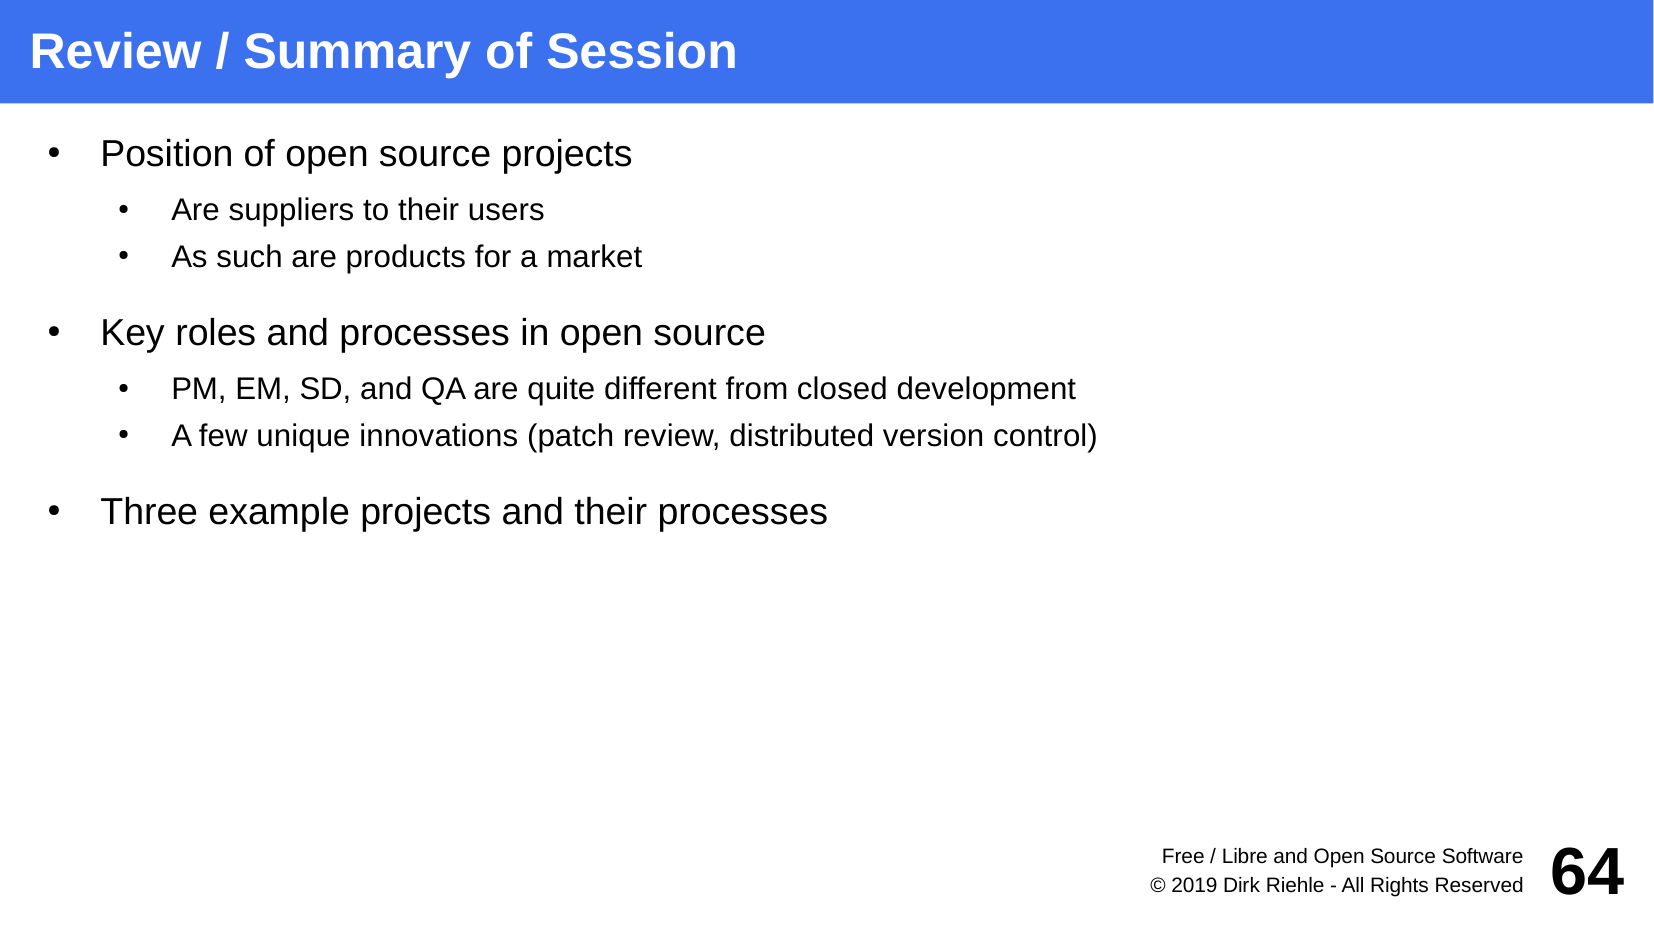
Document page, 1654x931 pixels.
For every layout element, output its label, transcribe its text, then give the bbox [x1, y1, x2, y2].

title Review / Summary of Session [0, 0, 1654, 104]
list Position of open source projects Are suppliers to their users As such are products for a market Key roles and processes in open source PM, EM, SD, and QA are quite different from closed development A few unique innovations (patch review, distributed version control) Three example projects and their processes [29, 132, 1625, 813]
